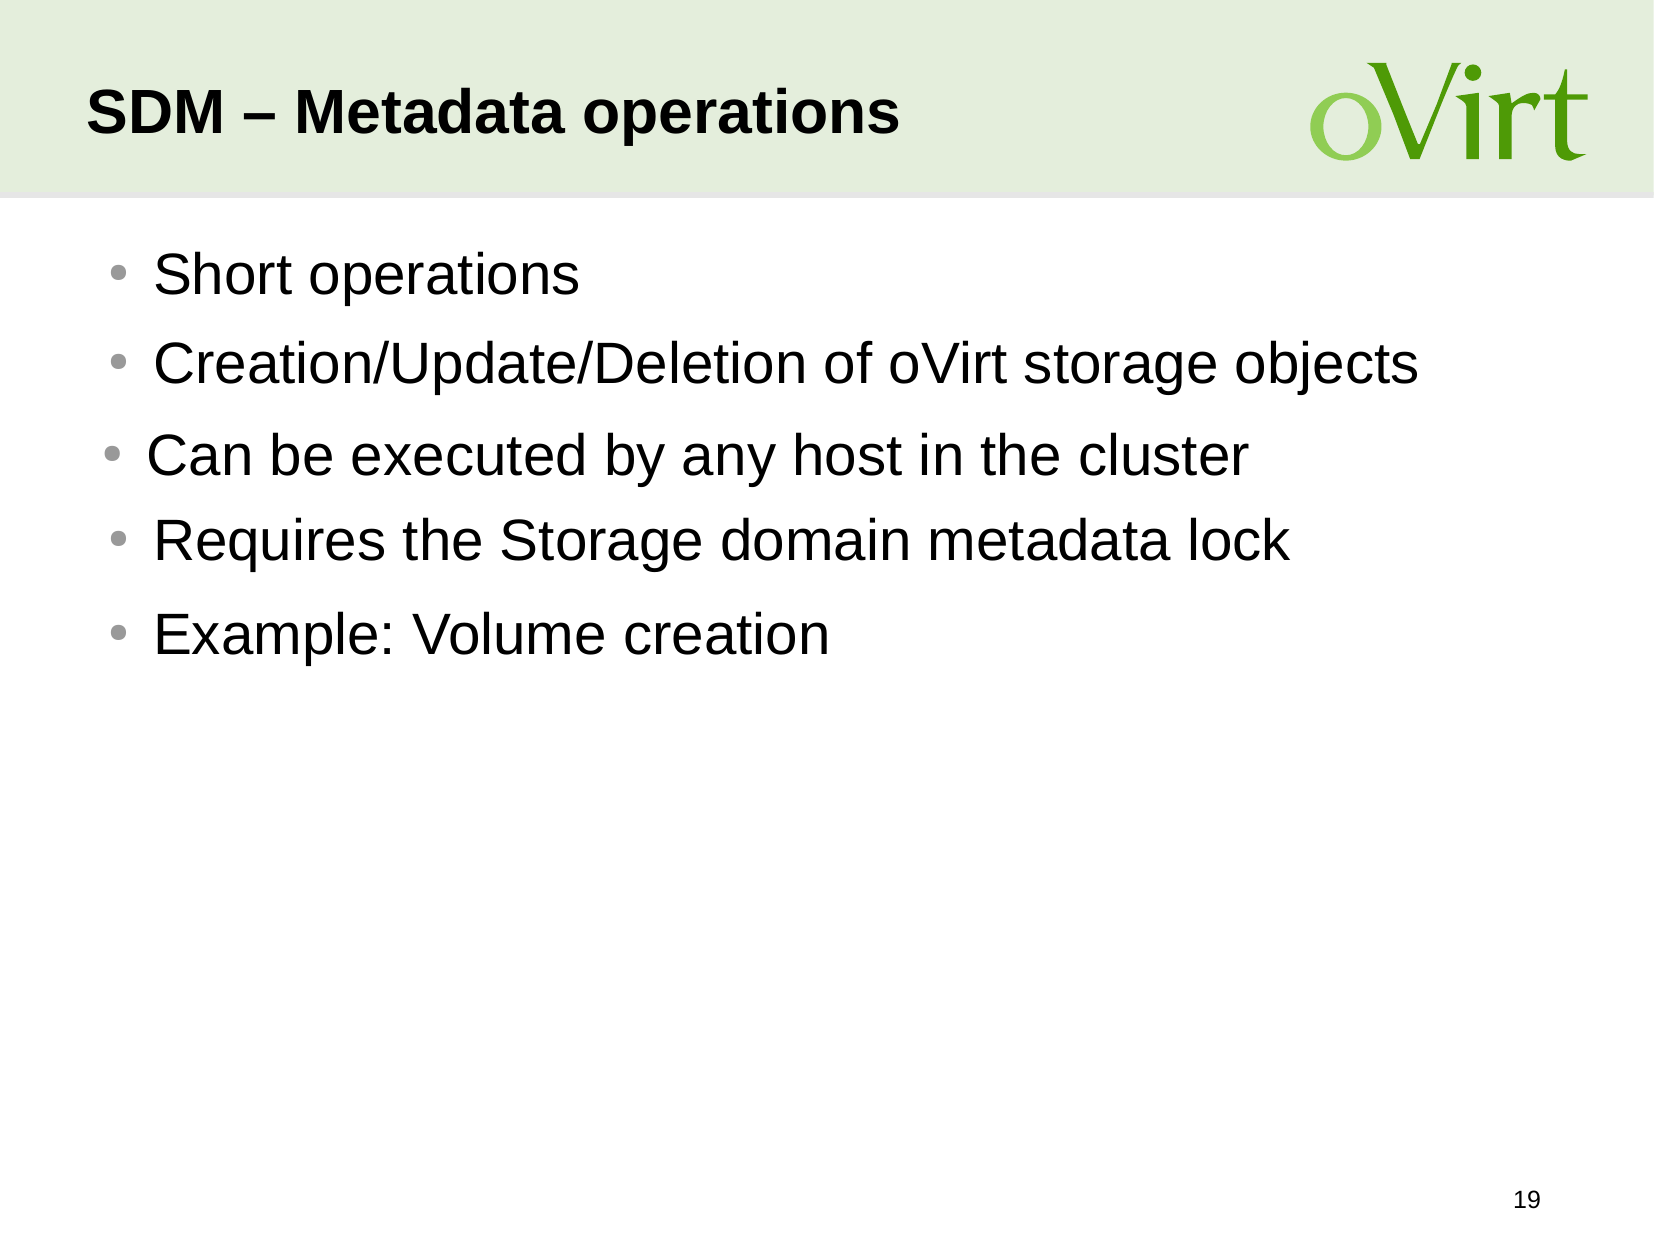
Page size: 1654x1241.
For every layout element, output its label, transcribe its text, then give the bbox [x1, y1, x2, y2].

list Can be executed by any host in the cluster [86, 422, 1576, 488]
list Short operations [93, 241, 1582, 307]
list Requires the Storage domain metadata lock Example: Volume creation [93, 507, 1582, 668]
title SDM – Metadata operations [86, 36, 1307, 188]
list Creation/Update/Deletion of oVirt storage objects [93, 330, 1582, 396]
